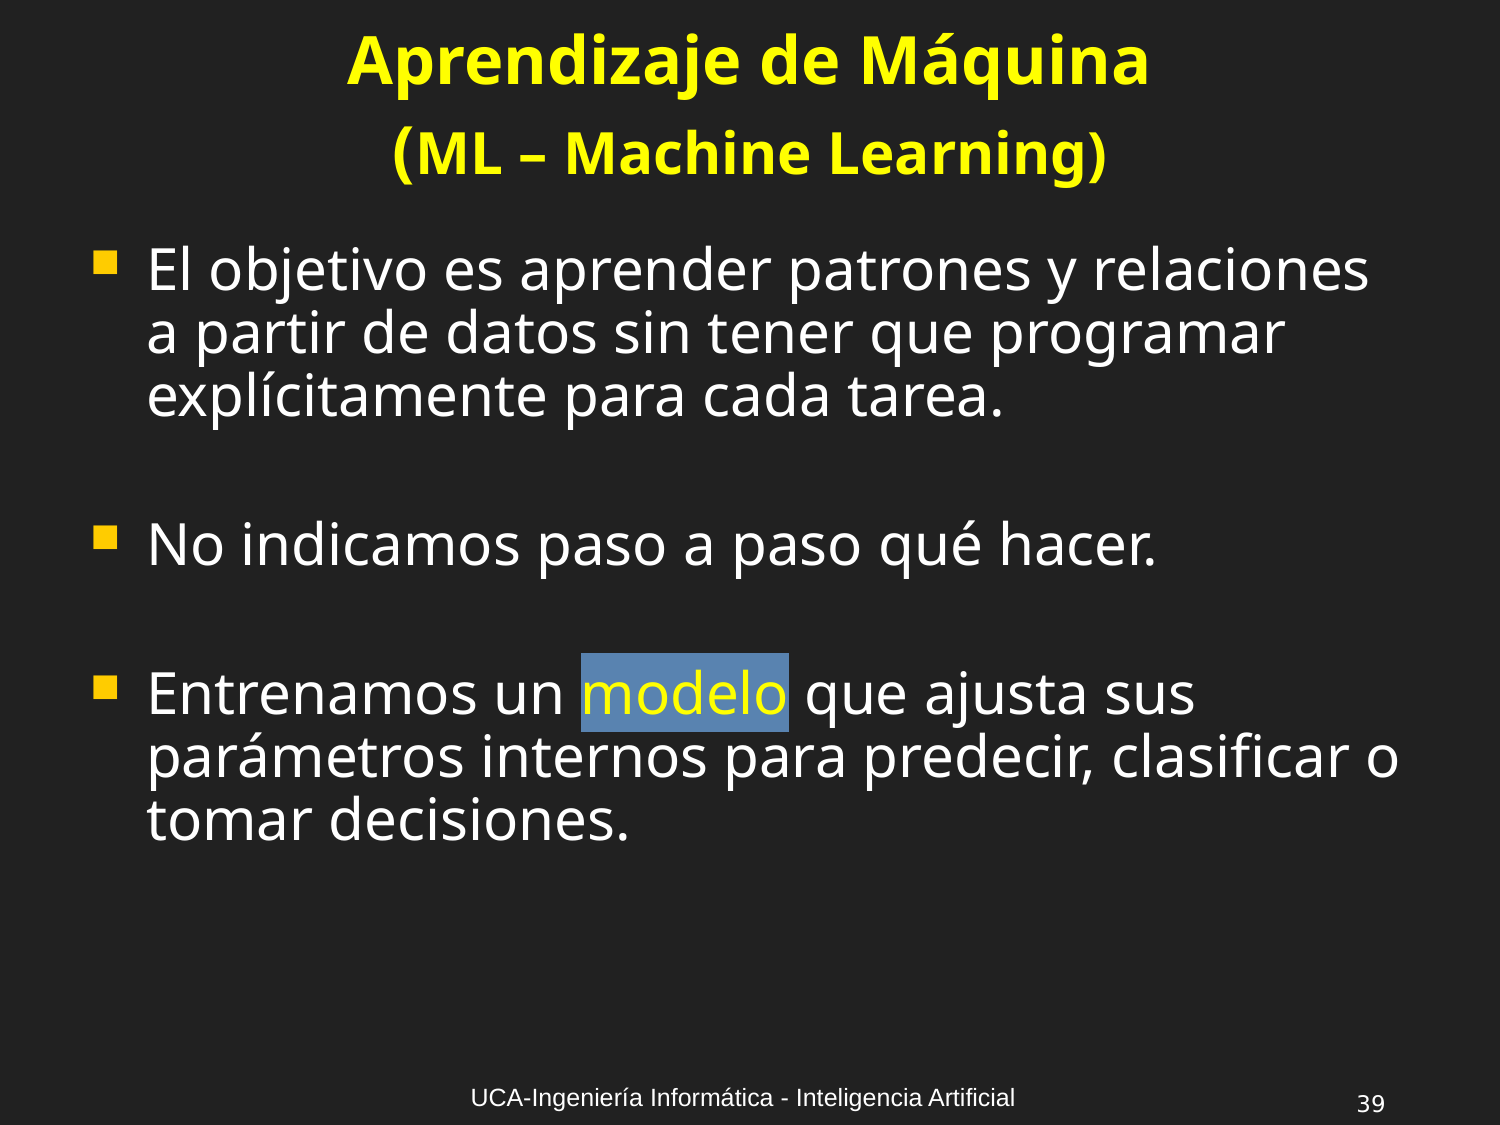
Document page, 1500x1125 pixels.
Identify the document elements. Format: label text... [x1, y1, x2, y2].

title Aprendizaje de Máquina (ML – Machine Learning) [75, 28, 1425, 179]
list El objetivo es aprender patrones y relaciones a partir de datos sin tener que programar explícitamente para cada tarea. No indicamos paso a paso qué hacer. Entrenamos un modelo que ajusta sus parámetros internos para predecir, clasificar o tomar decisiones. [75, 232, 1426, 1051]
